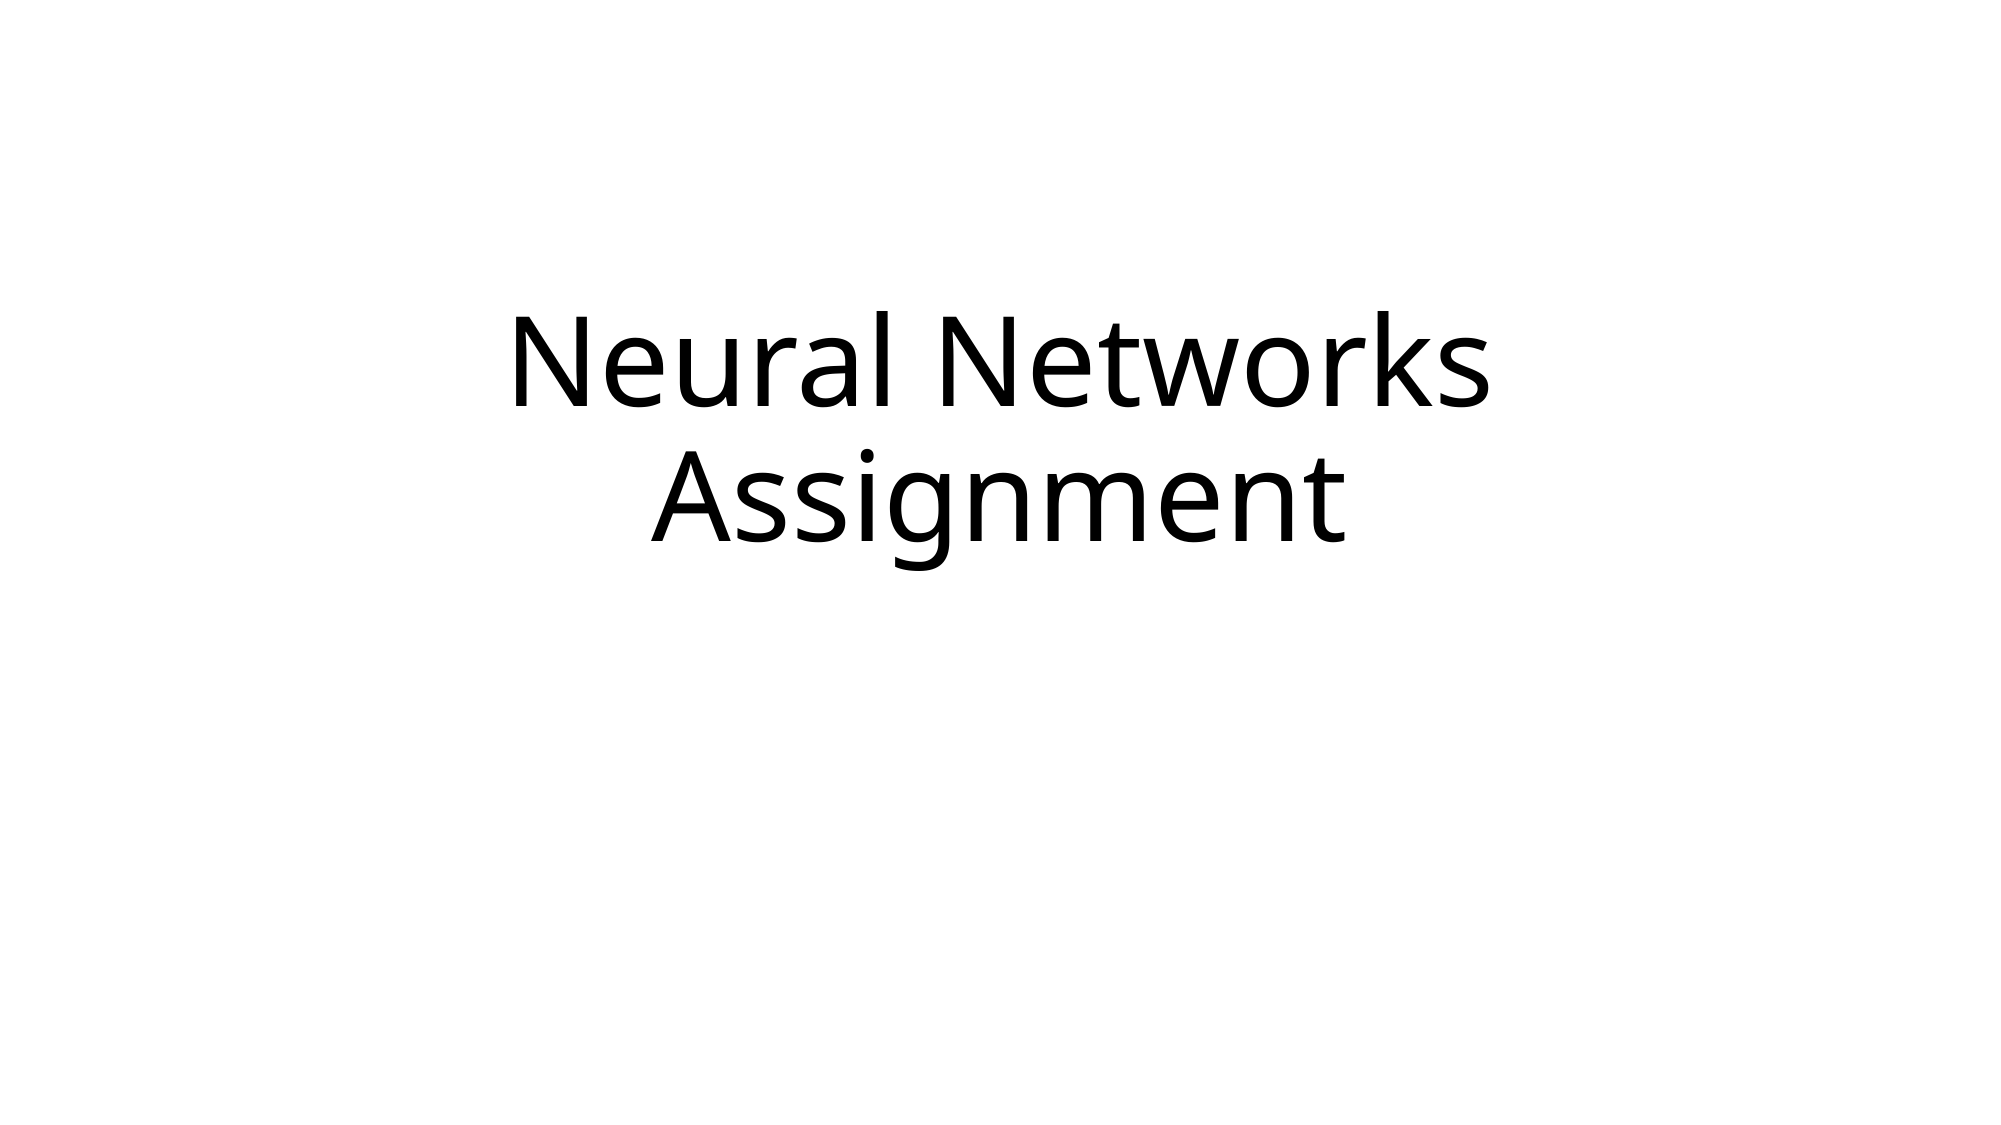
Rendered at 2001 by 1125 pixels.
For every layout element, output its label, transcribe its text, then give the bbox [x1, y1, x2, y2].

title Neural Networks Assignment [249, 184, 1750, 576]
